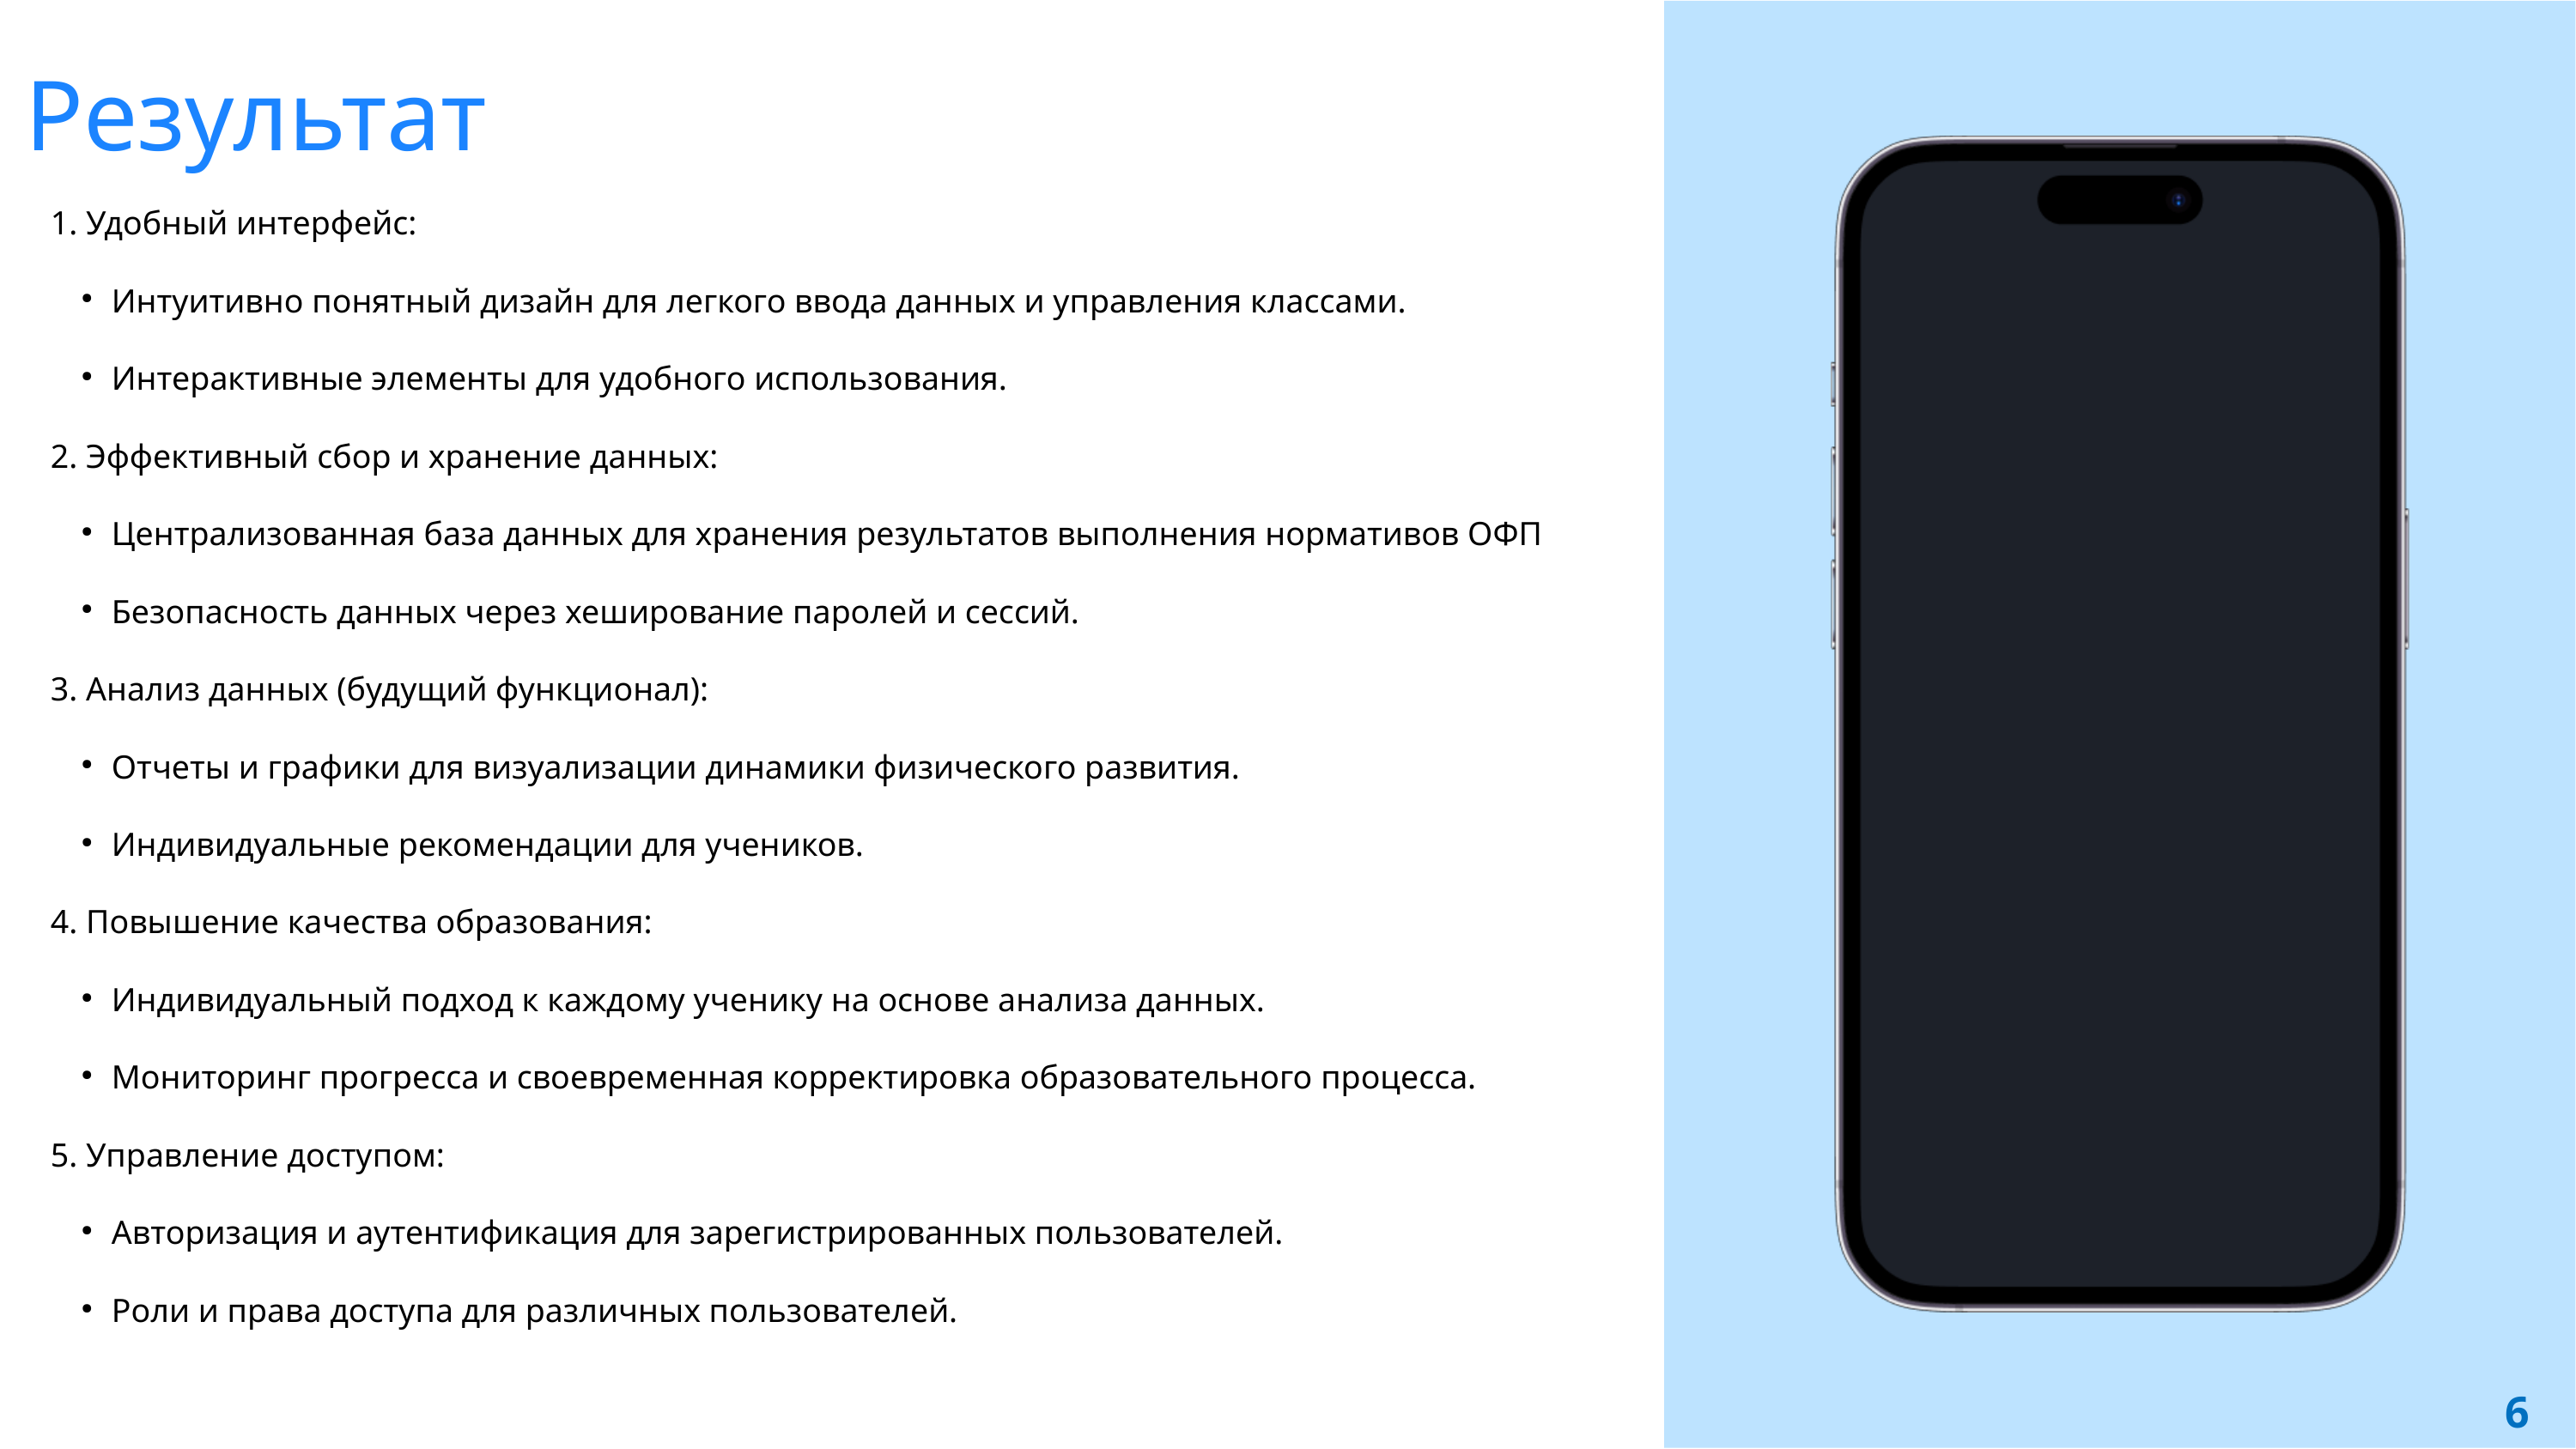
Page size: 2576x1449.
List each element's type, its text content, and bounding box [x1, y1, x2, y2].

text_box 1. Удобный интерфейс: Интуитивно понятный дизайн для легкого ввода данных и управления классами. Интерактивные элементы для удобного использования. 2. Эффективный сбор и хранение данных: Централизованная база данных для хранения результатов выполнения нормативов ОФП Безопасность данных через хеширование паролей и сессий. 3. Анализ данных (будущий функционал): Отчеты и графики для визуализации динамики физического развития. Индивидуальные рекомендации для учеников. 4. Повышение качества образования: Индивидуальный подход к каждому ученику на основе анализа данных. Мониторинг прогресса и своевременная корректировка образовательного процесса. 5. Управление доступом: Авторизация и аутентификация для зарегистрированных пользователей. Роли и права доступа для различных пользователей. [51, 203, 1649, 501]
text_box Результат [25, 25, 938, 172]
text_box 6 [2492, 1379, 2576, 1446]
picture [1663, 0, 2576, 1449]
